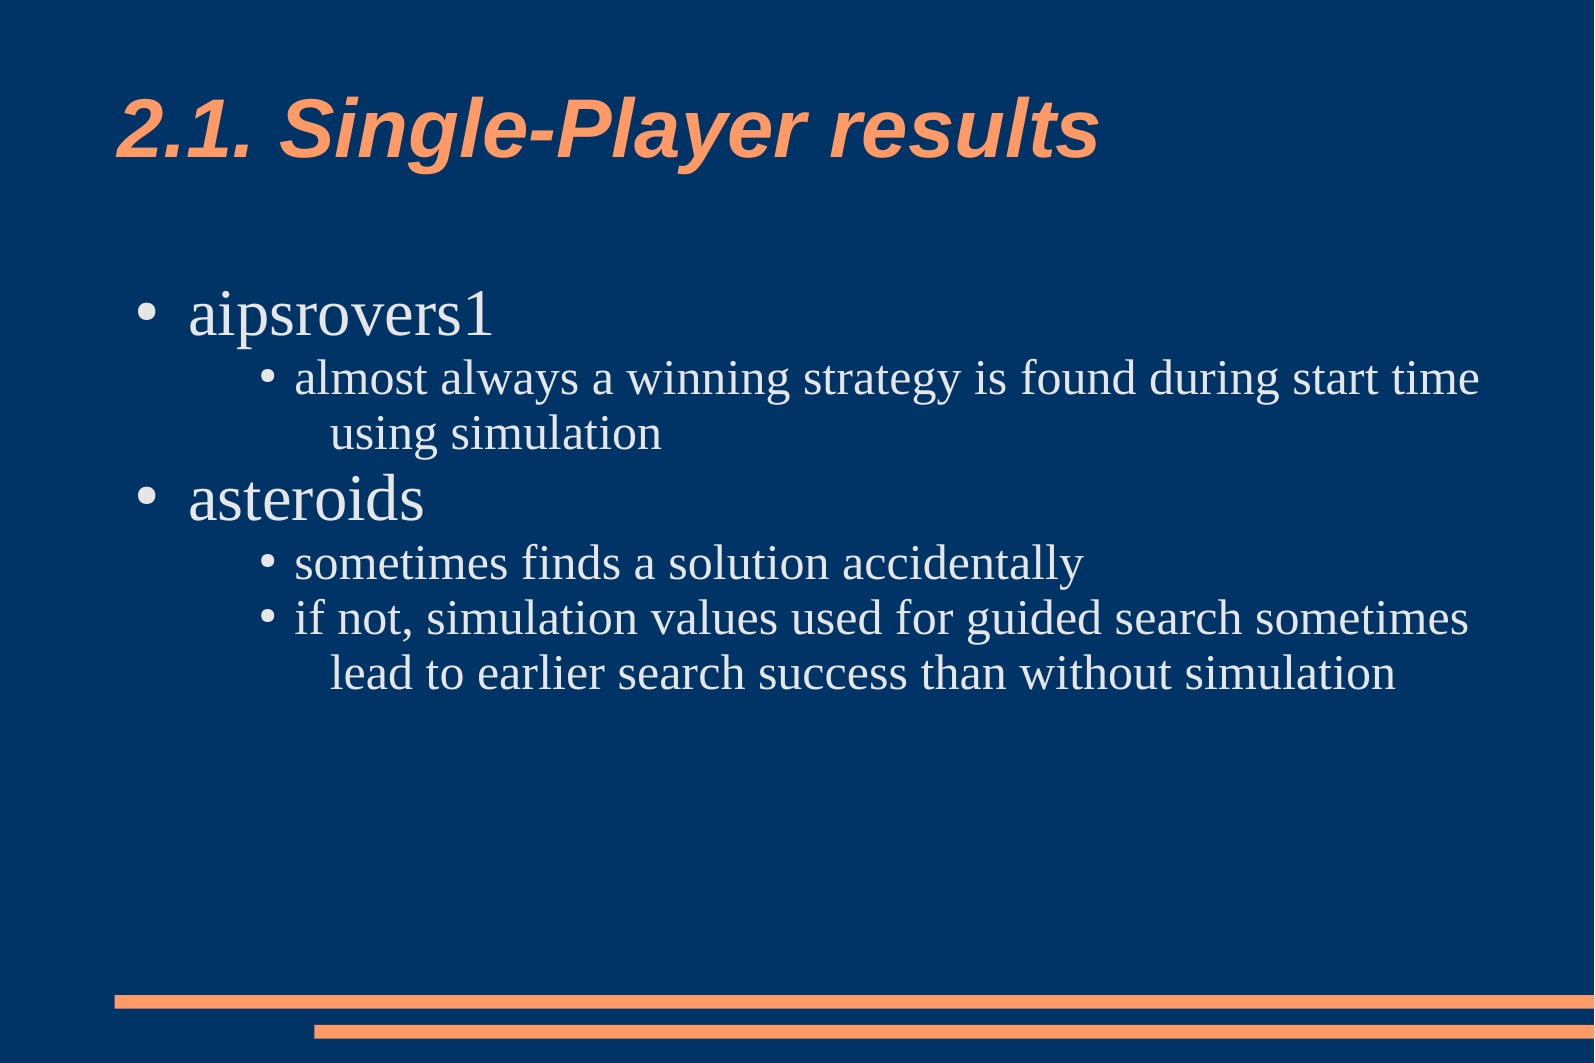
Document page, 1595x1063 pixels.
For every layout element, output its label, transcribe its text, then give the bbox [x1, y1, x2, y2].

title 2.1. Single-Player results [117, 39, 1479, 218]
list aipsrovers1 almost always a winning strategy is found during start time using simulation asteroids sometimes finds a solution accidentally if not, simulation values used for guided search sometimes lead to earlier search success than without simulation [117, 276, 1505, 971]
